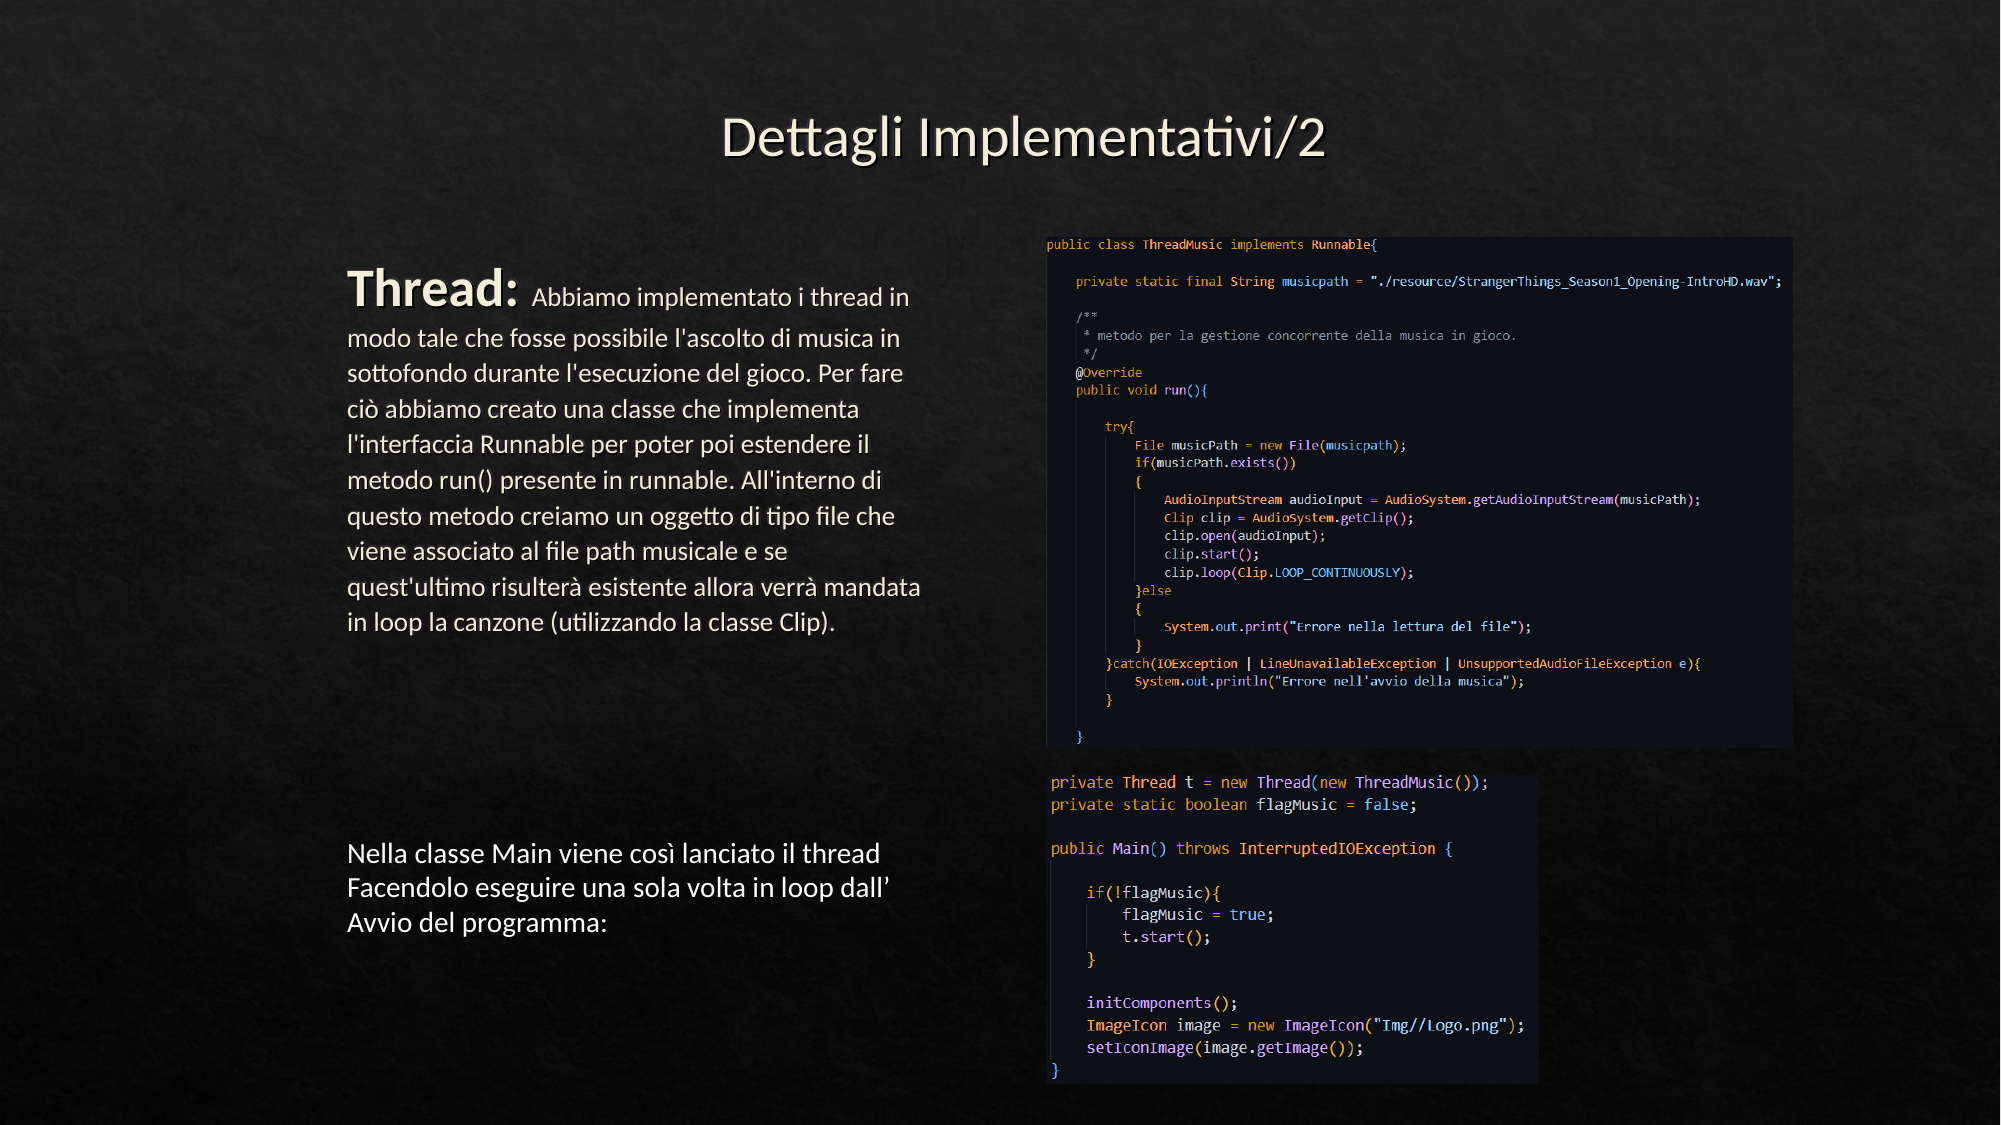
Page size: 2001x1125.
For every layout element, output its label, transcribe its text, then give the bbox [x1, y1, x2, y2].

picture [1046, 775, 1539, 1084]
title Dettagli Implementativi/2 [149, 76, 1900, 177]
text_box Nella classe Main viene così lanciato il thread Facendolo eseguire una sola volta in loop dall’ Avvio del programma: [332, 826, 913, 948]
picture [1046, 238, 1793, 748]
list Thread: Abbiamo implementato i thread in modo tale che fosse possibile l'ascolto di musica in sottofondo durante l'esecuzione del gioco. Per fare ciò abbiamo creato una classe che implementa l'interfaccia Runnable per poter poi estendere il metodo run() presente in runnable. All'interno di questo metodo creiamo un oggetto di tipo file che viene associato al file path musicale e se quest'ultimo risulterà esistente allora verrà mandata in loop la canzone (utilizzando la classe Clip). [332, 238, 941, 733]
